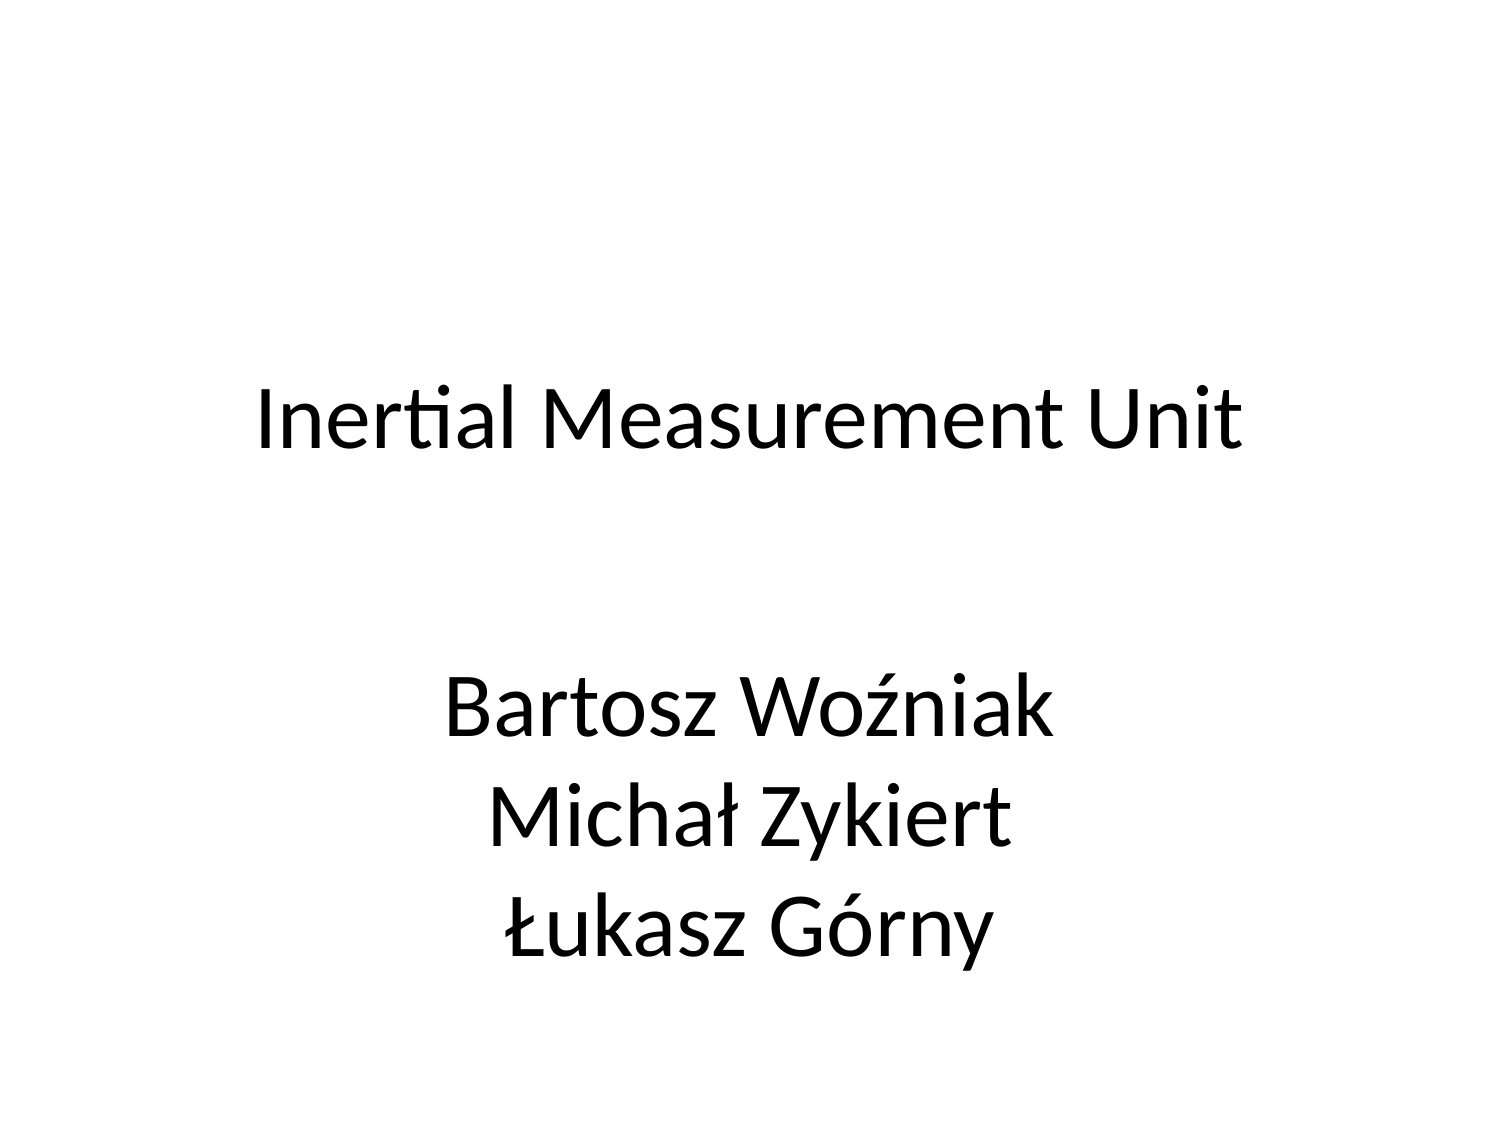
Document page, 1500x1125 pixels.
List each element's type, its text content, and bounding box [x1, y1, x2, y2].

subtitle Bartosz Woźniak Michał Zykiert Łukasz Górny [225, 637, 1276, 1004]
title Inertial Measurement Unit [112, 349, 1388, 591]
